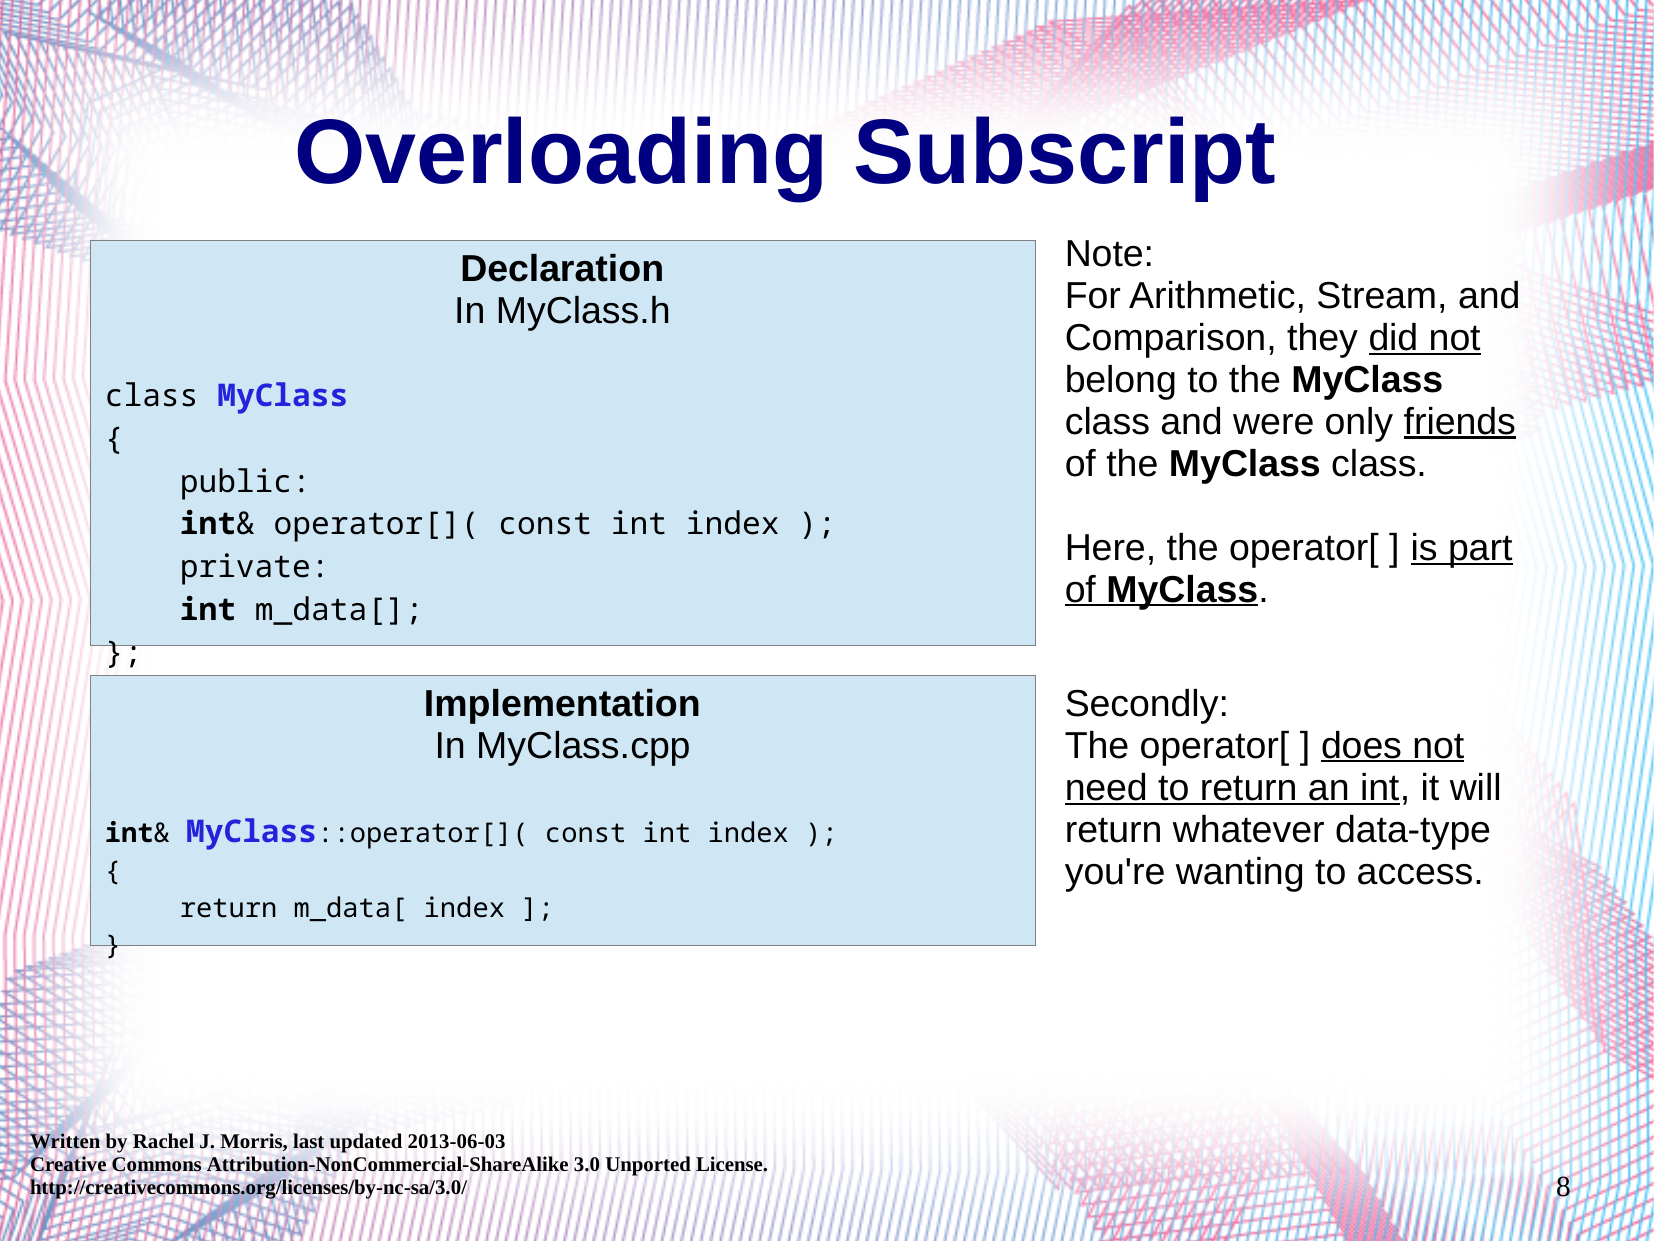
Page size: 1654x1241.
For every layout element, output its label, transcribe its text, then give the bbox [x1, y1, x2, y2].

text_box Note: For Arithmetic, Stream, and Comparison, they did not belong to the MyClass class and were only friends of the MyClass class. Here, the operator[ ] is part of MyClass. [1050, 225, 1546, 618]
picture [0, 0, 1654, 1241]
text_box Declaration In MyClass.h class MyClass { public: int& operator[]( const int index ); private: int m_data[]; }; [90, 240, 1036, 646]
text_box Secondly: The operator[ ] does not need to return an int, it will return whatever data-type you're wanting to access. [1050, 675, 1546, 900]
text_box Implementation In MyClass.cpp int& MyClass::operator[]( const int index ); { return m_data[ index ]; } [90, 675, 1036, 946]
title Overloading Subscript [41, 47, 1531, 256]
